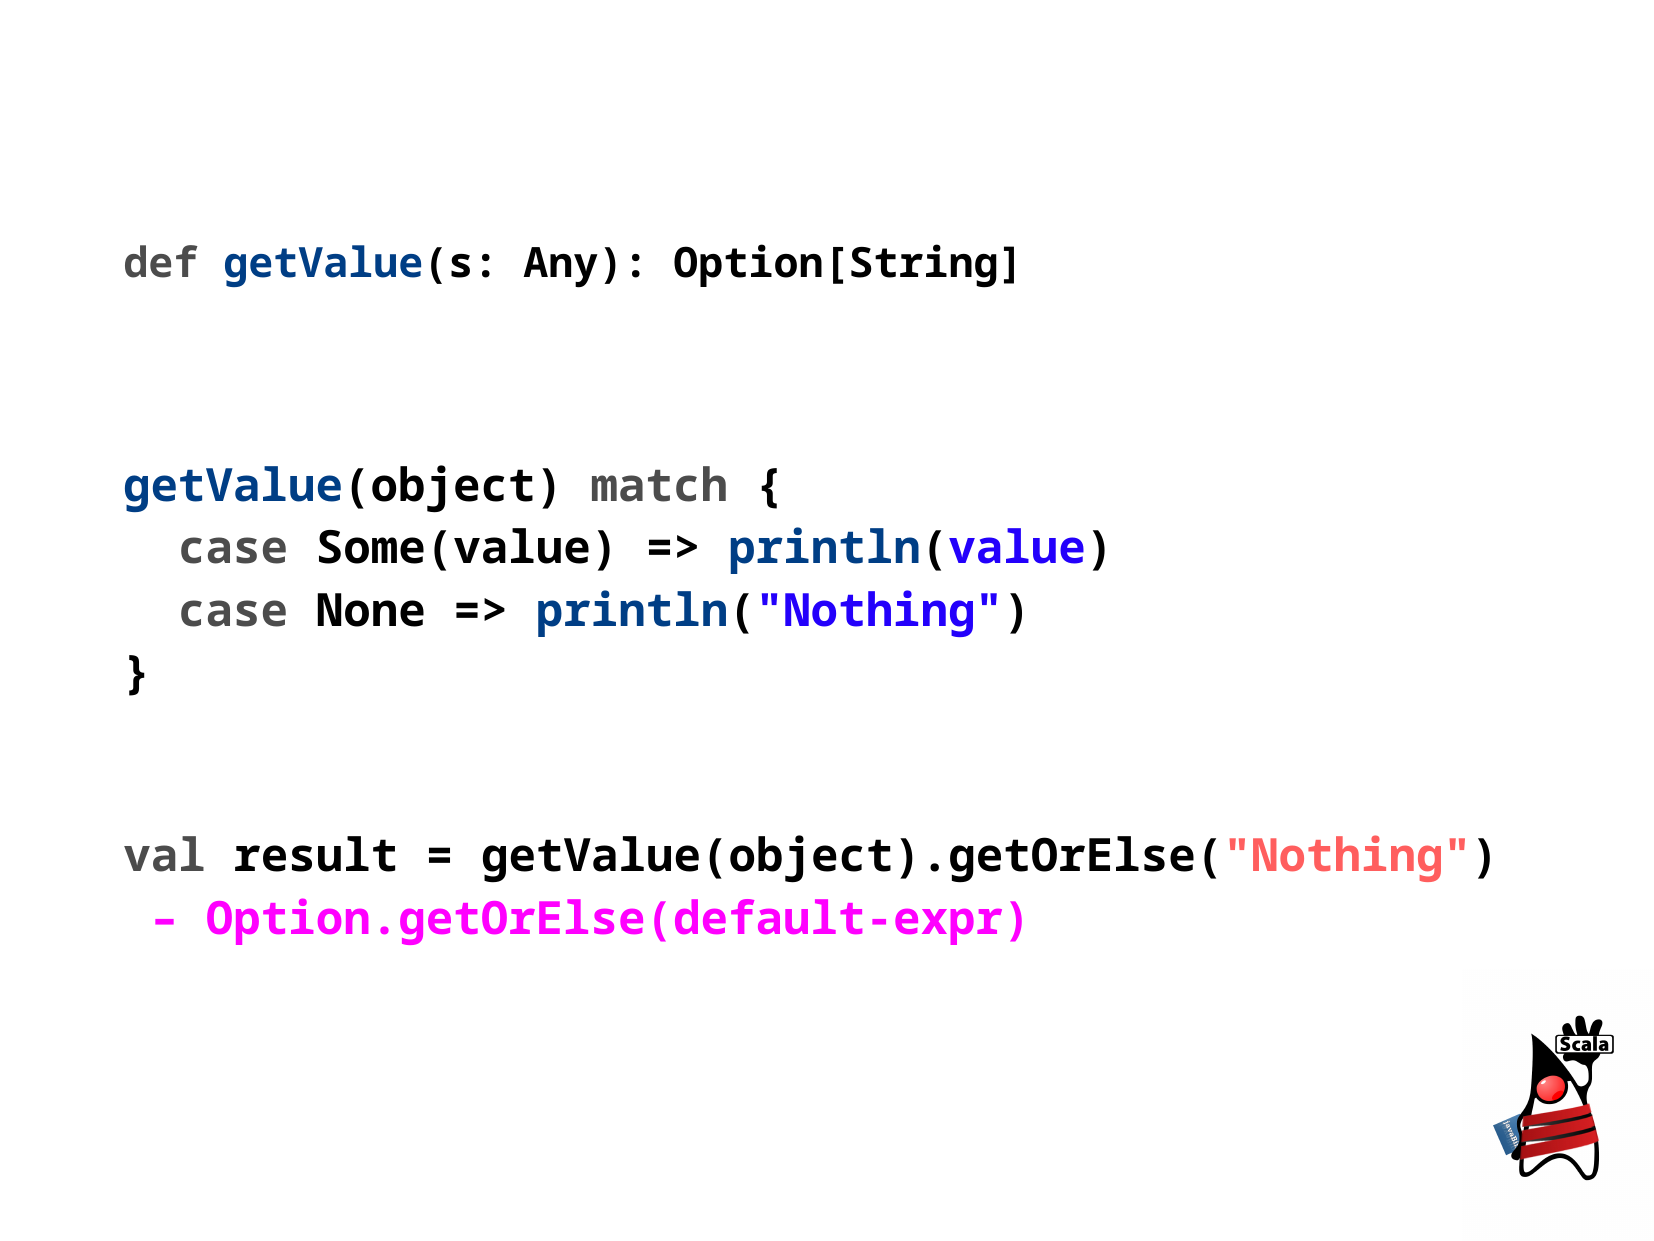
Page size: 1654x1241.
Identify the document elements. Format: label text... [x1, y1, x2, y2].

text_box val result = getValue(object).getOrElse("Nothing") – Option.getOrElse(default-expr) [108, 815, 1647, 937]
picture [1462, 969, 1654, 1241]
text_box getValue(object) match { case Some(value) => println(value) case None => println("Nothing") } [53, 444, 1516, 673]
text_box def getValue(s: Any): Option[String] [108, 225, 1384, 289]
